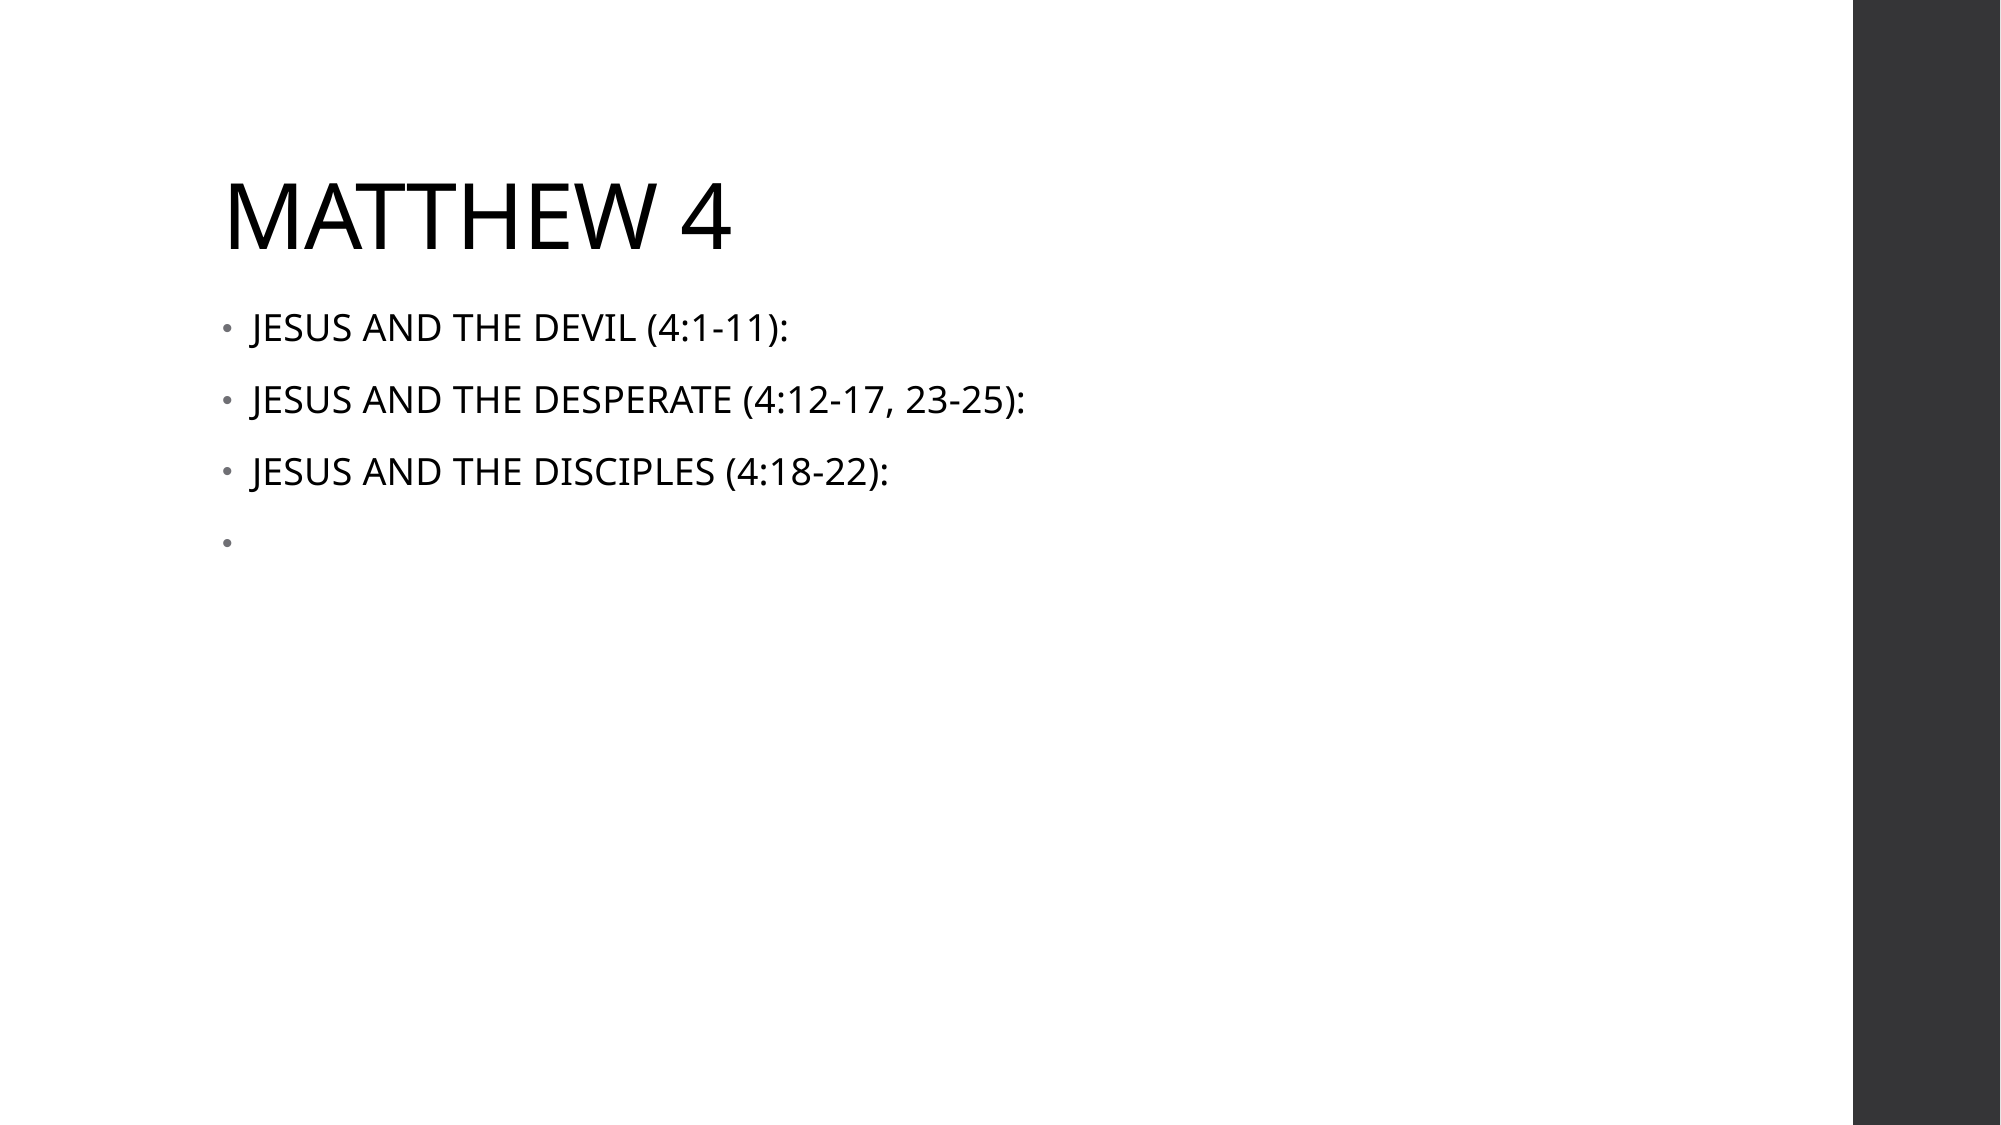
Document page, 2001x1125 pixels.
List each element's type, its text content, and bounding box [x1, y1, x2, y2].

title MATTHEW 4 [206, 60, 1797, 278]
list JESUS AND THE DEVIL (4:1-11): JESUS AND THE DESPERATE (4:12-17, 23-25): JESUS AND THE DISCIPLES (4:18-22): [206, 299, 1617, 1014]
